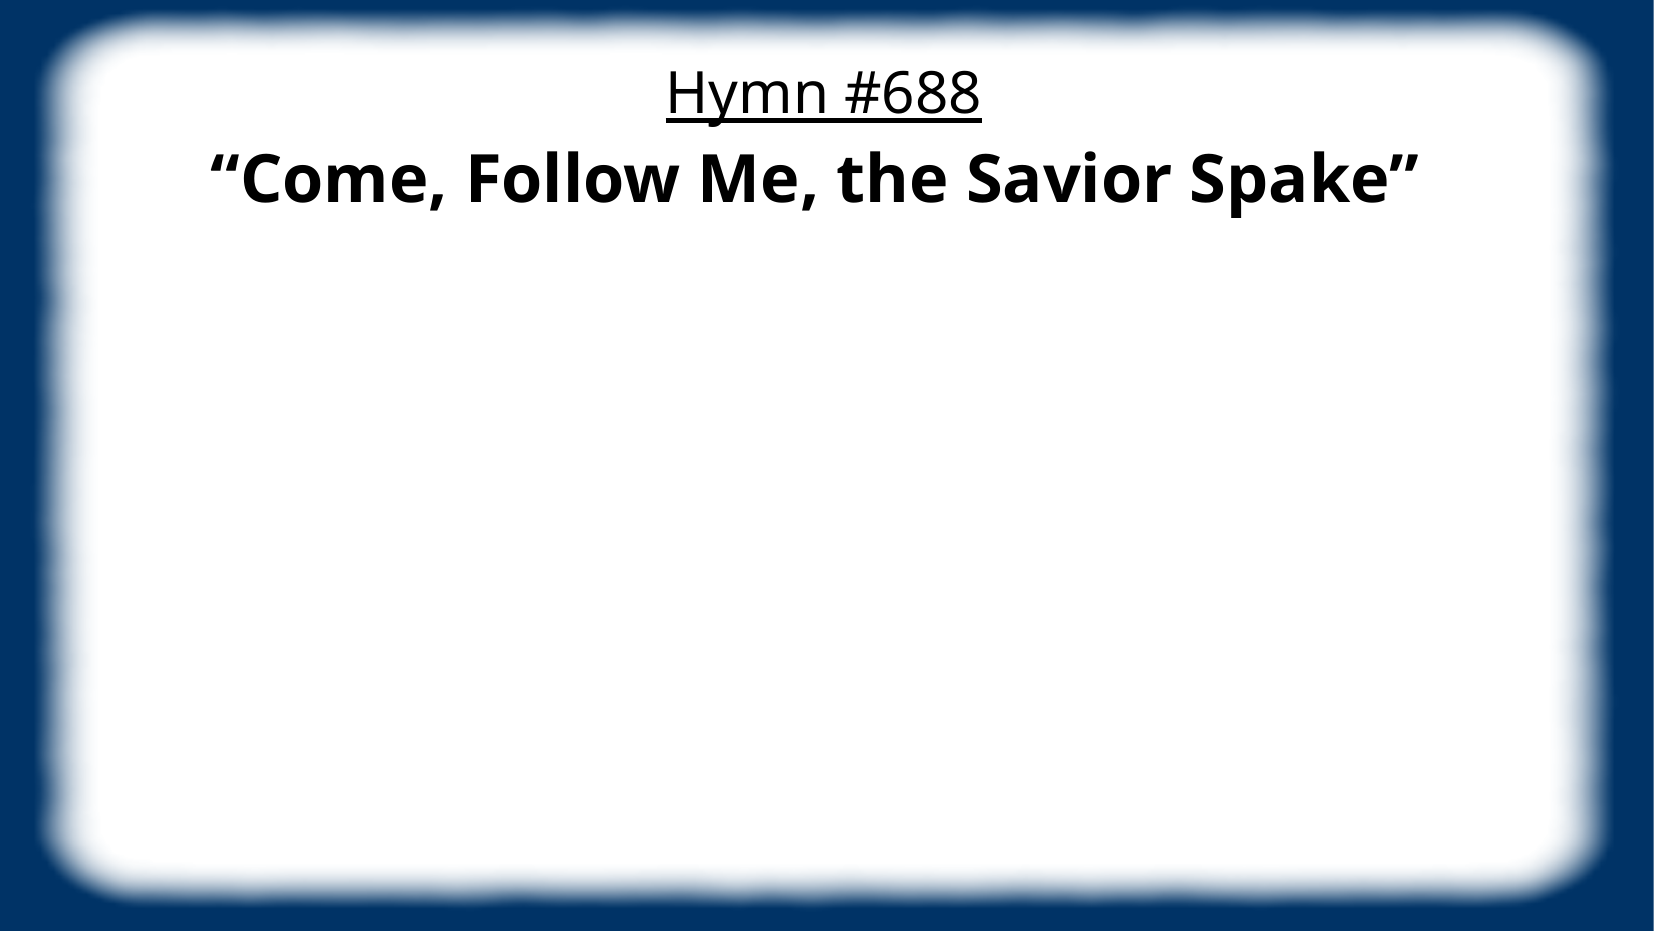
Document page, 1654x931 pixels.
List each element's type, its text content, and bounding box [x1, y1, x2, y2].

picture [0, 0, 1654, 931]
text_box Hymn #688 “Come, Follow Me, the Savior Spake” [73, 44, 1574, 226]
